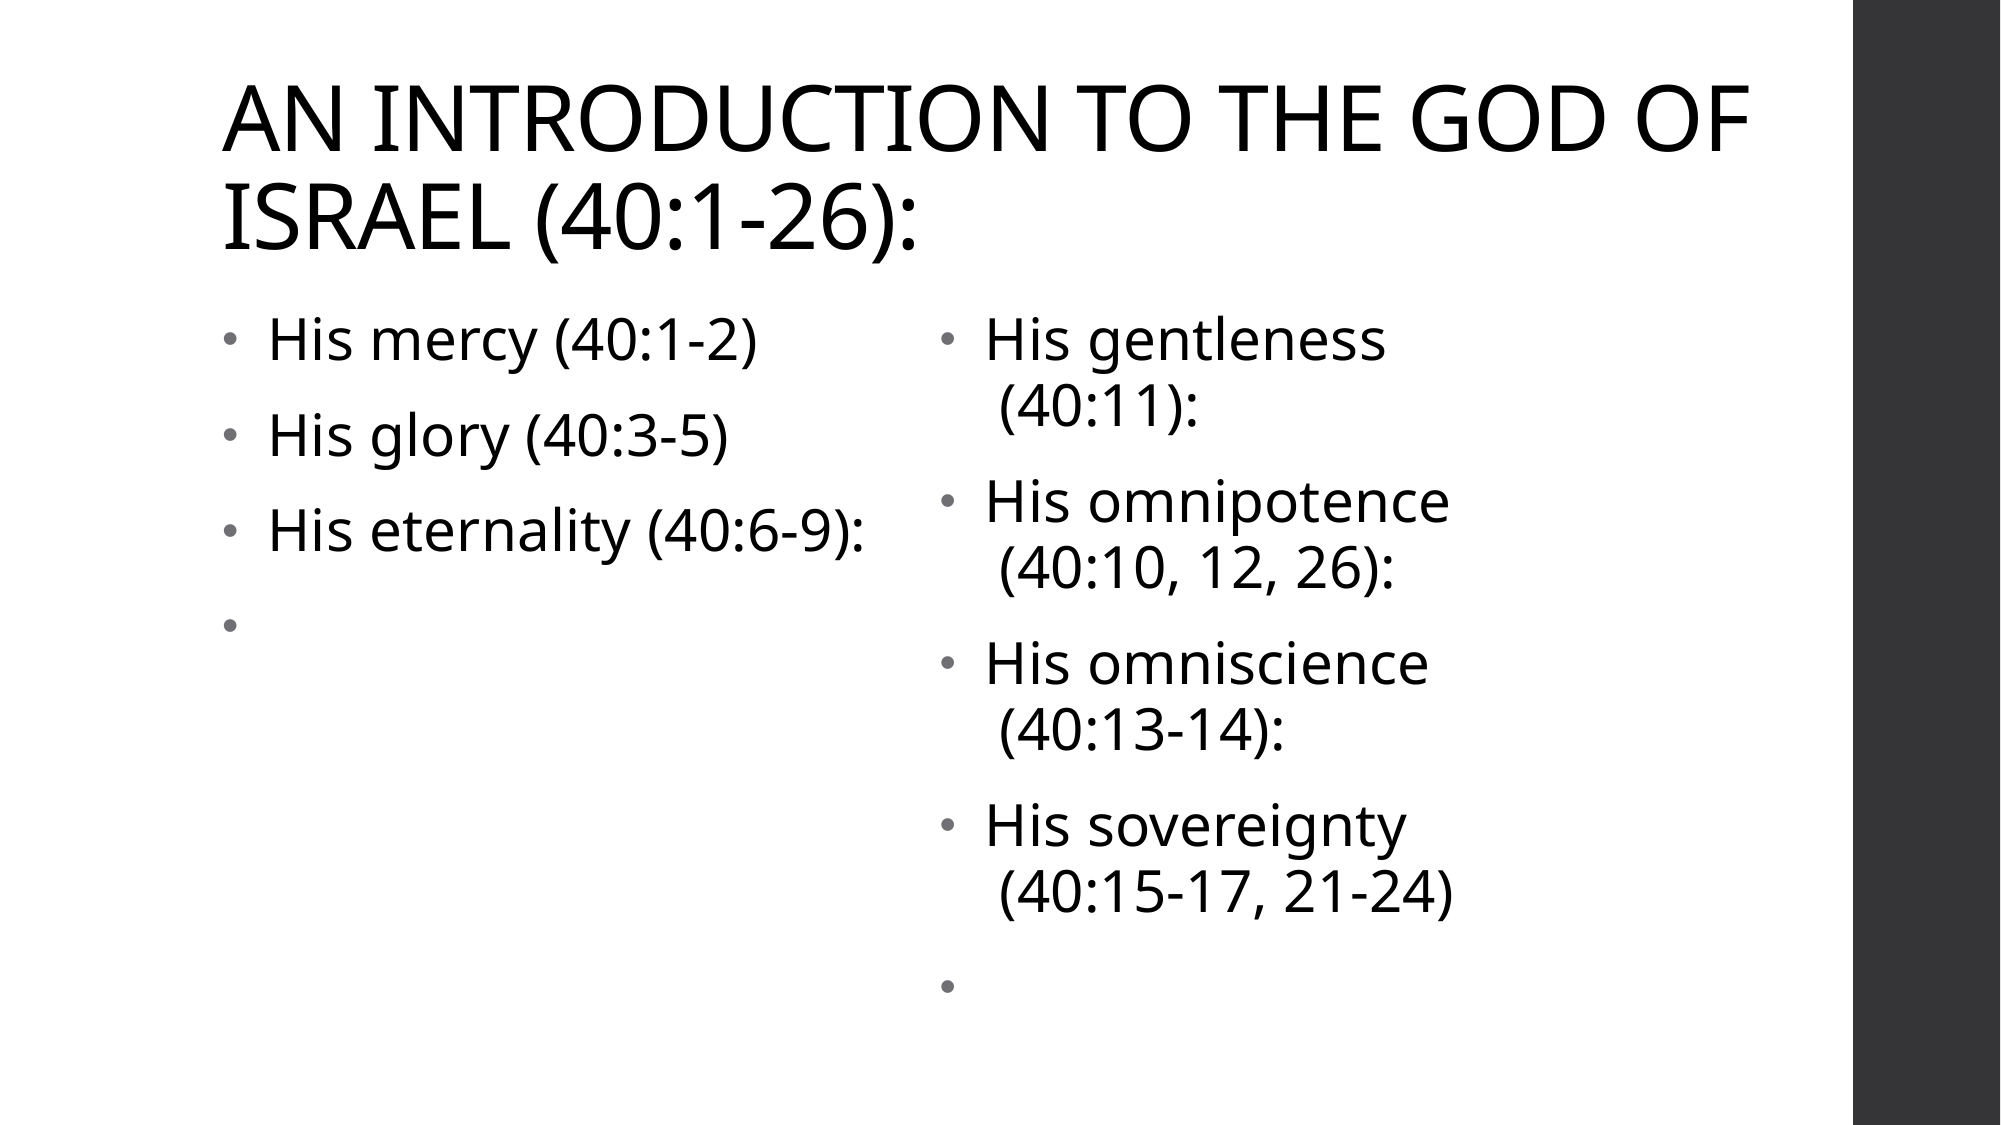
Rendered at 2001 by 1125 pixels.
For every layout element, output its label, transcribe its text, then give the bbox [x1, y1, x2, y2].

list His mercy (40:1-2) His glory (40:3-5) His eternality (40:6-9): [207, 299, 900, 1014]
list His gentleness (40:11): His omnipotence (40:10, 12, 26): His omniscience (40:13-14): His sovereignty (40:15-17, 21-24) [924, 299, 1617, 1014]
title AN INTRODUCTION TO THE GOD OF ISRAEL (40:1-26): [206, 60, 1797, 278]
